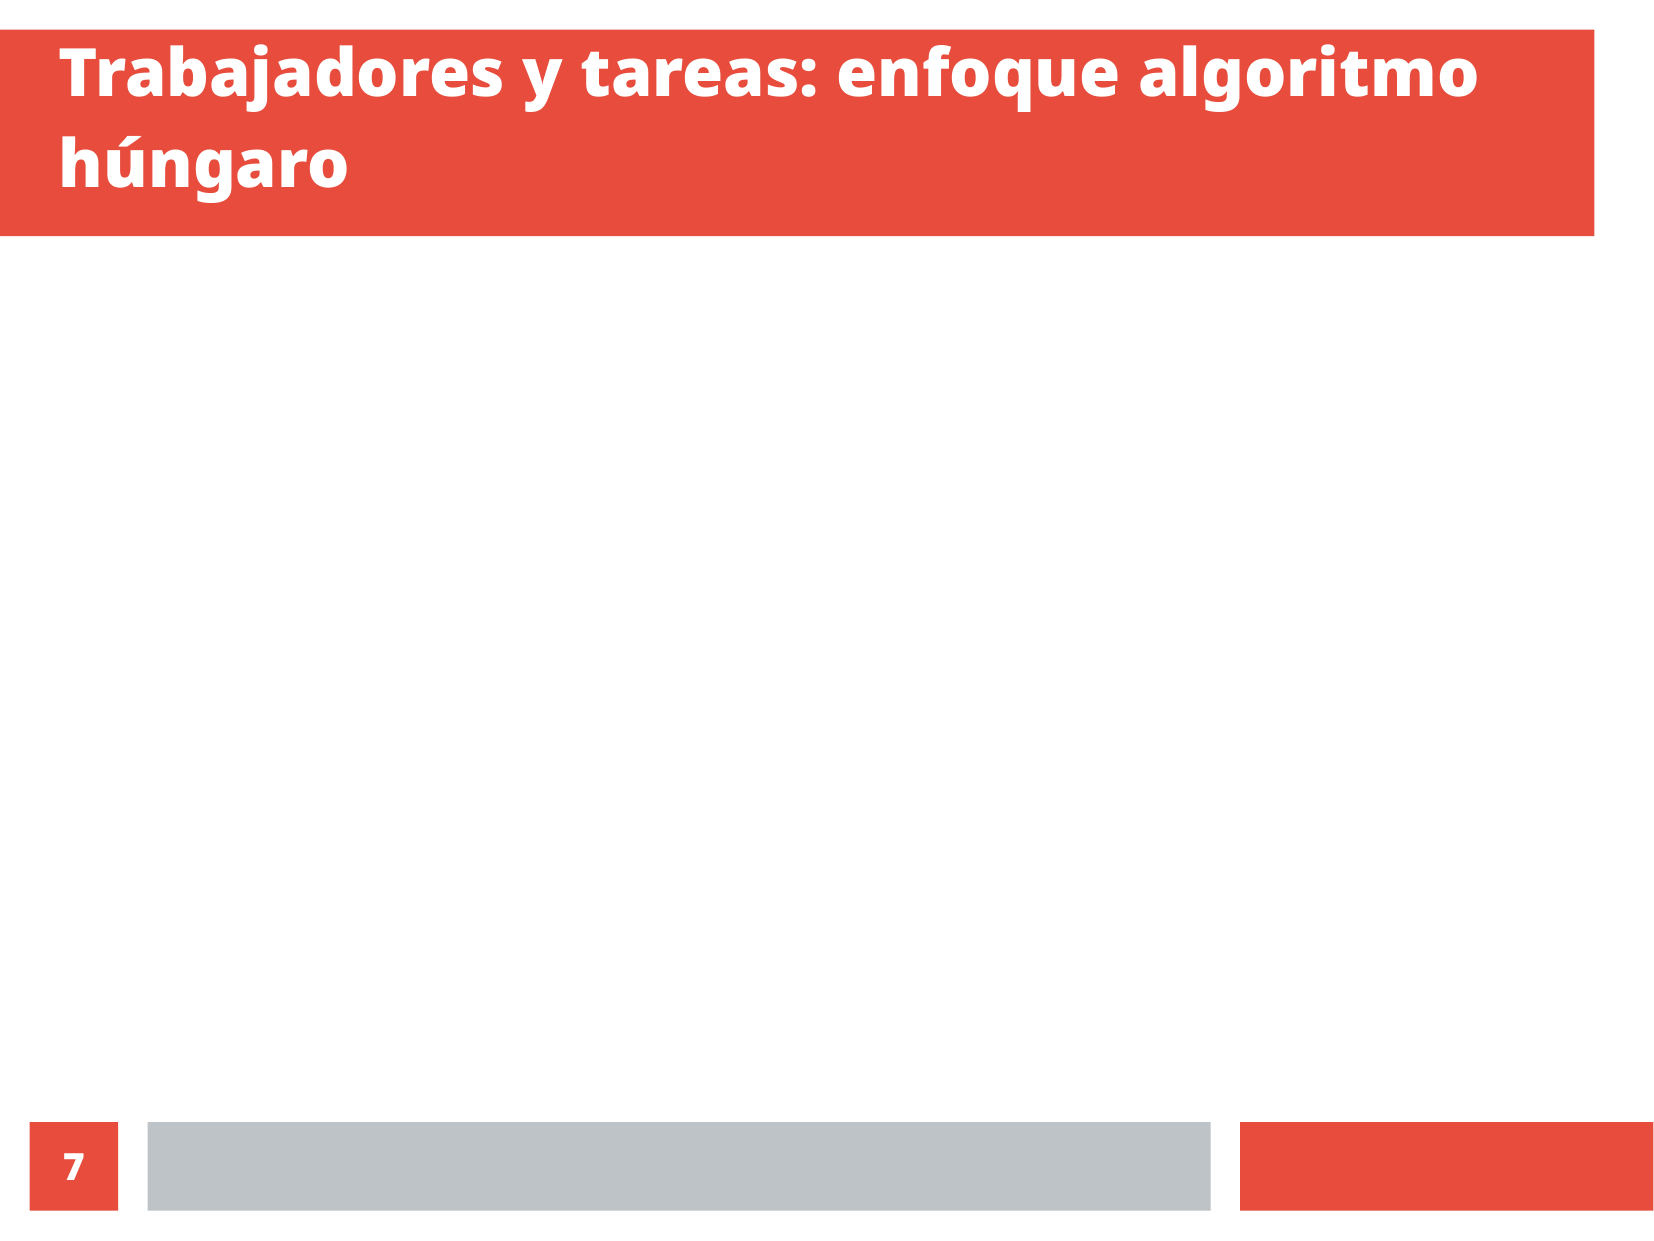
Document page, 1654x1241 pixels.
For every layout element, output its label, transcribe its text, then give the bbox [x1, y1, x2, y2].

title Trabajadores y tareas: enfoque algoritmo húngaro [59, 59, 1595, 207]
